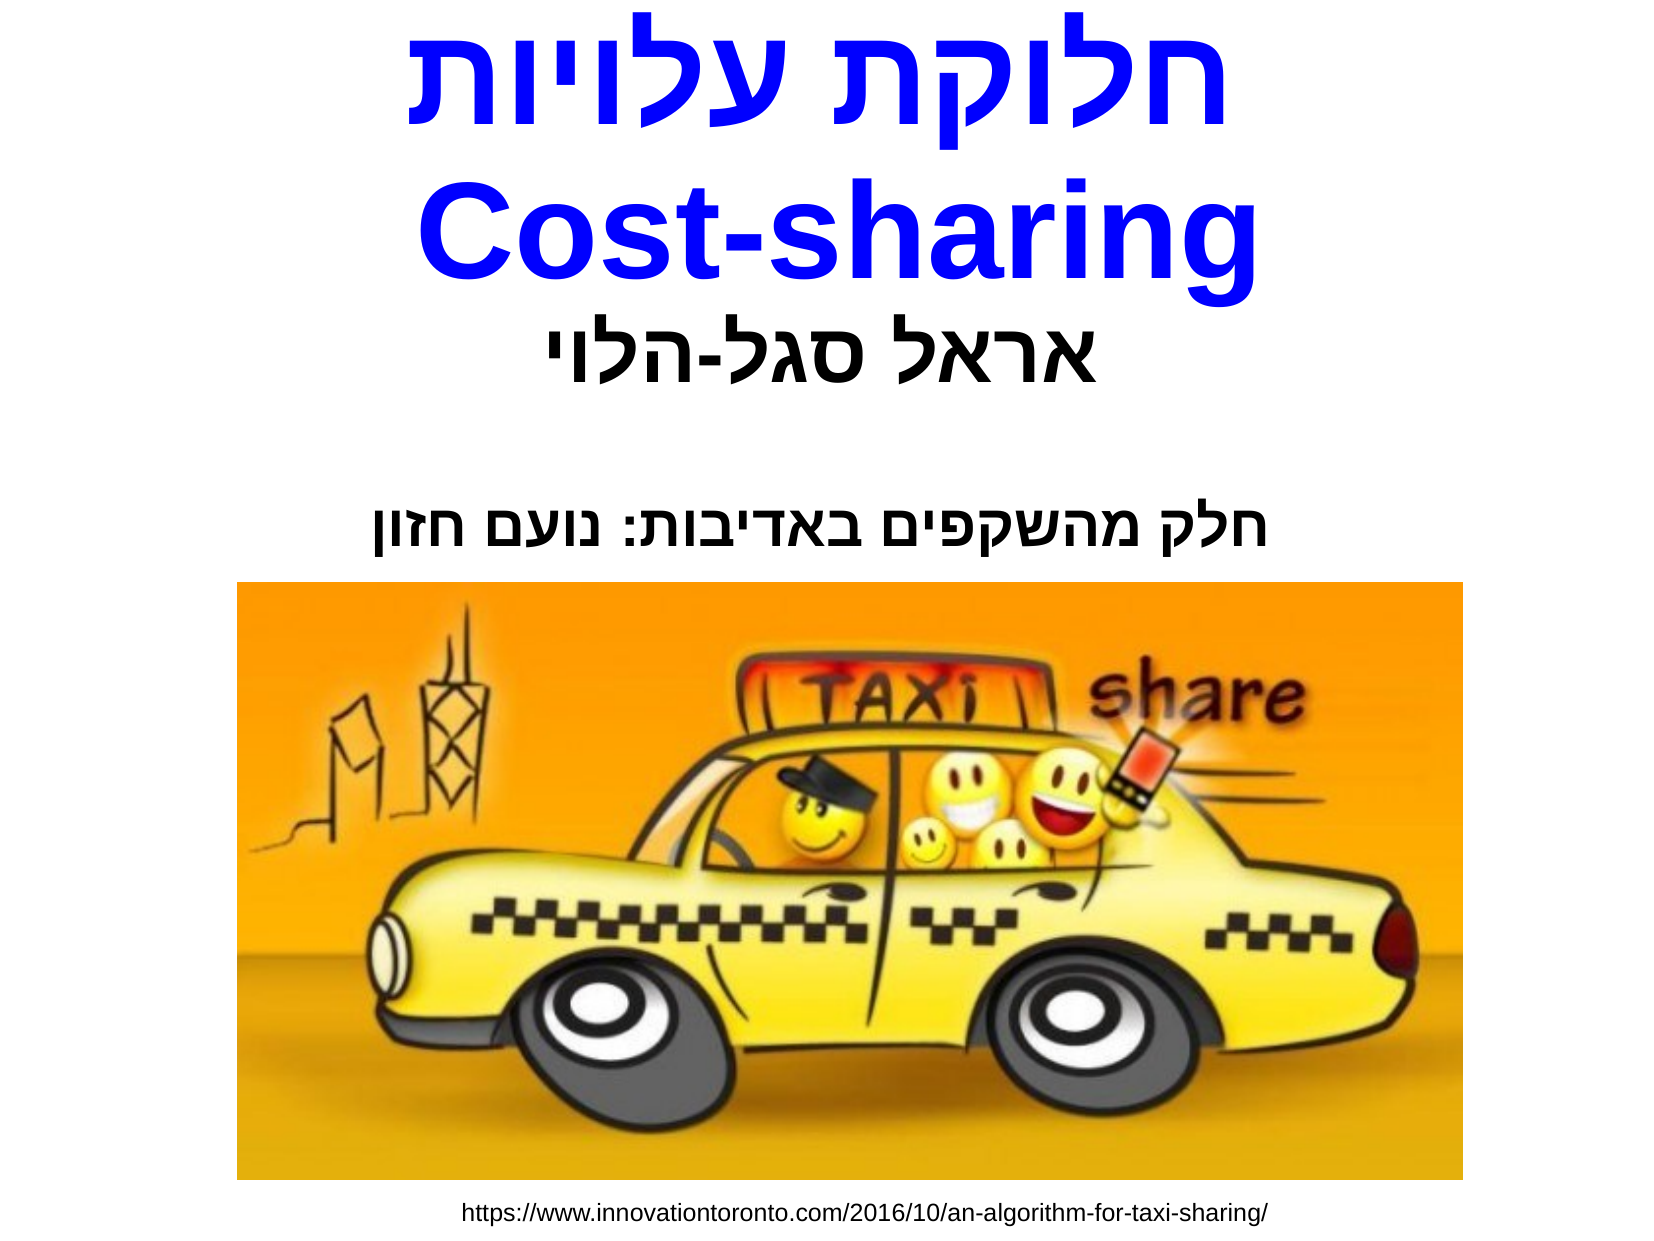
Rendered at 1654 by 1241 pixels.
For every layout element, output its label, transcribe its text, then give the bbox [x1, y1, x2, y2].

text_box https://www.innovationtoronto.com/2016/10/an-algorithm-for-taxi-sharing/ [446, 1191, 1321, 1241]
picture [237, 582, 1463, 1180]
title חלוקת עלויות Cost-sharing אראל סגל-הלוי חלק מהשקפים באדיבות: נועם חזון [76, 0, 1565, 559]
